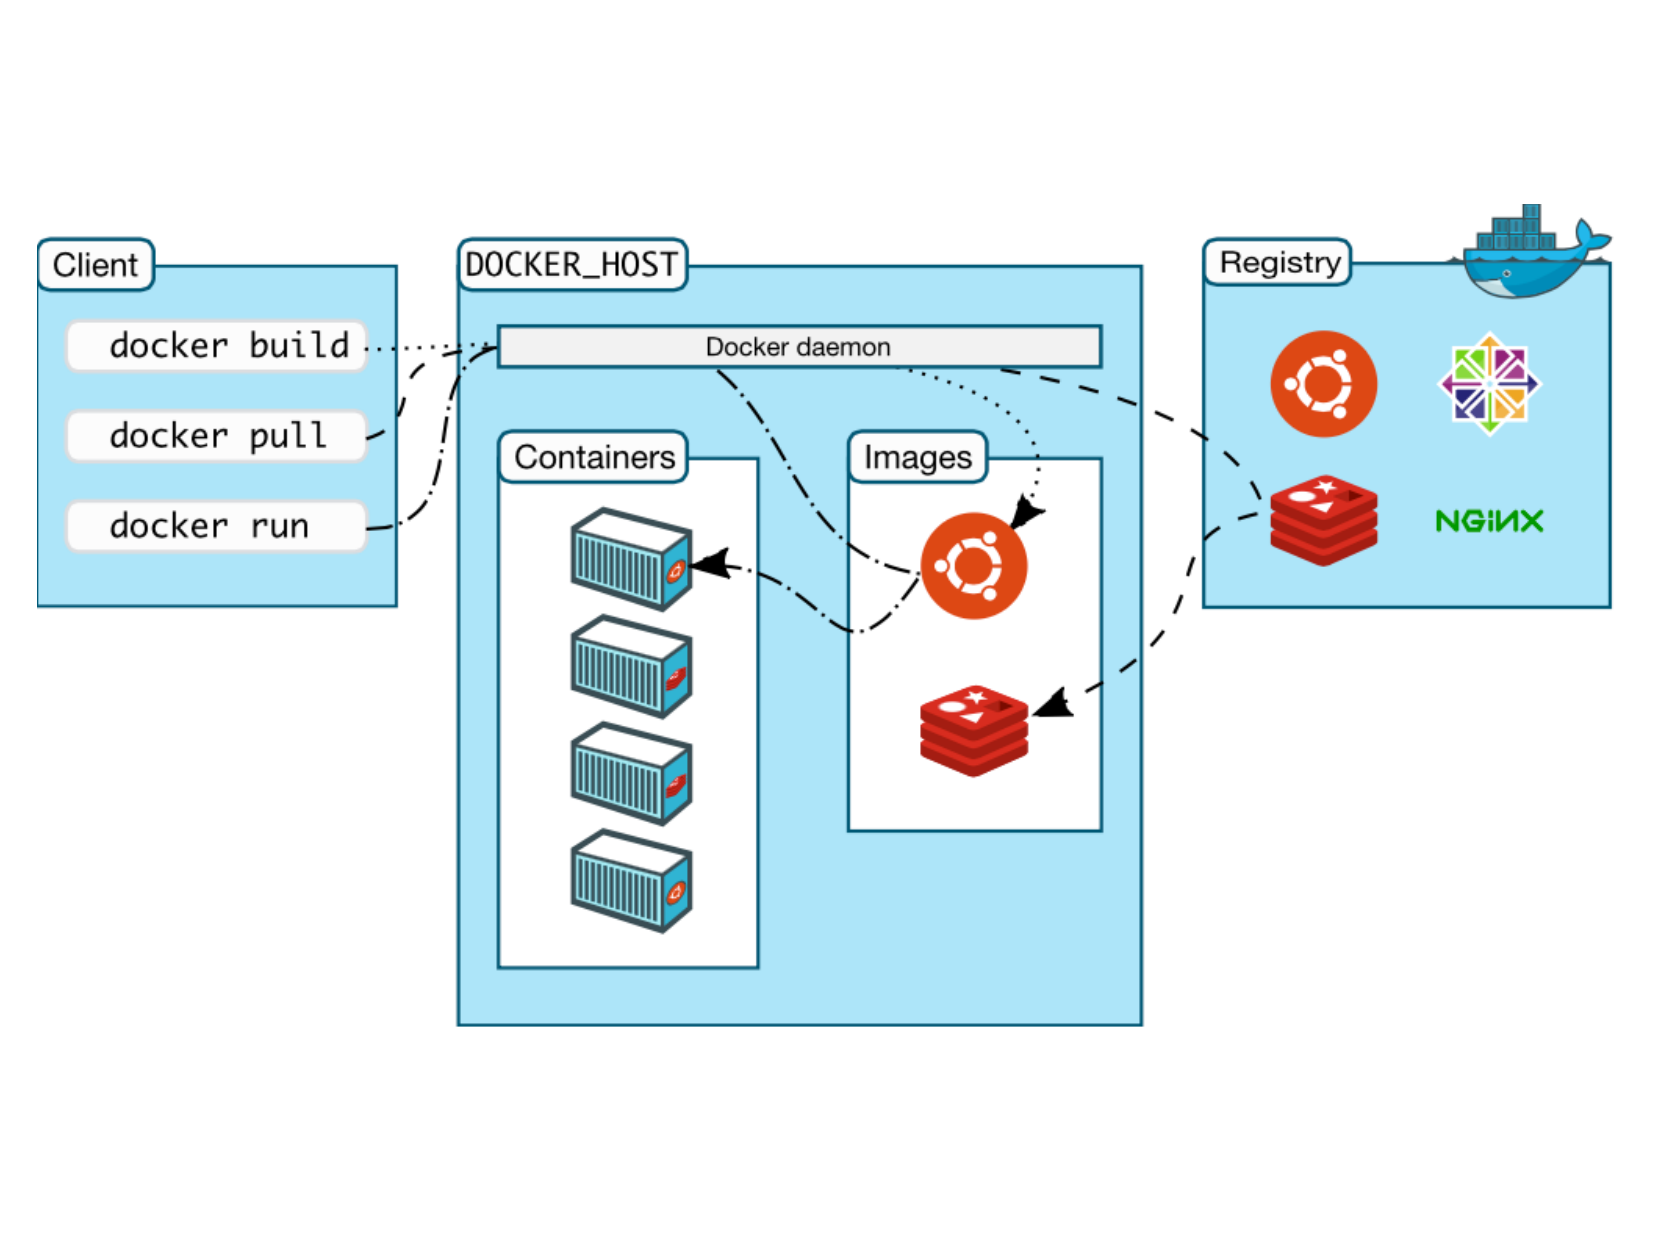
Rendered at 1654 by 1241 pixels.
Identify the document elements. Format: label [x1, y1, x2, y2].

picture [37, 204, 1623, 1041]
